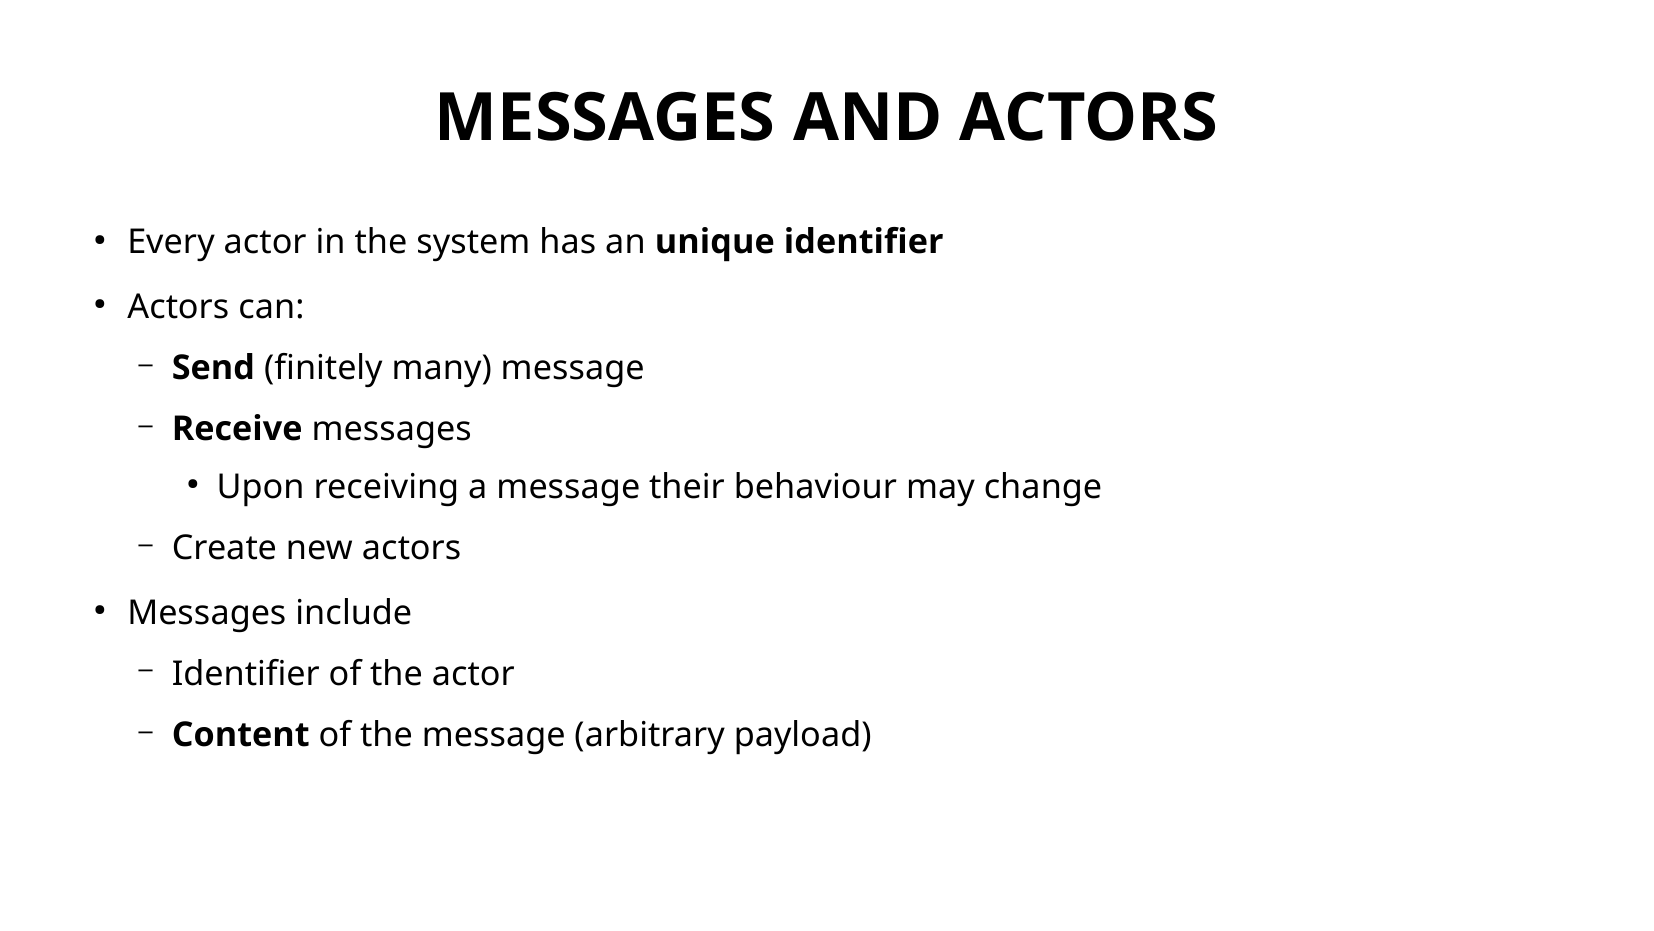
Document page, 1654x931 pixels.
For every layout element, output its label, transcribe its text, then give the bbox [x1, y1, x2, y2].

title MESSAGES AND ACTORS [82, 36, 1571, 193]
list Every actor in the system has an unique identifier Actors can: Send (finitely many) message Receive messages Upon receiving a message their behaviour may change Create new actors Messages include Identifier of the actor Content of the message (arbitrary payload) [82, 217, 1571, 757]
